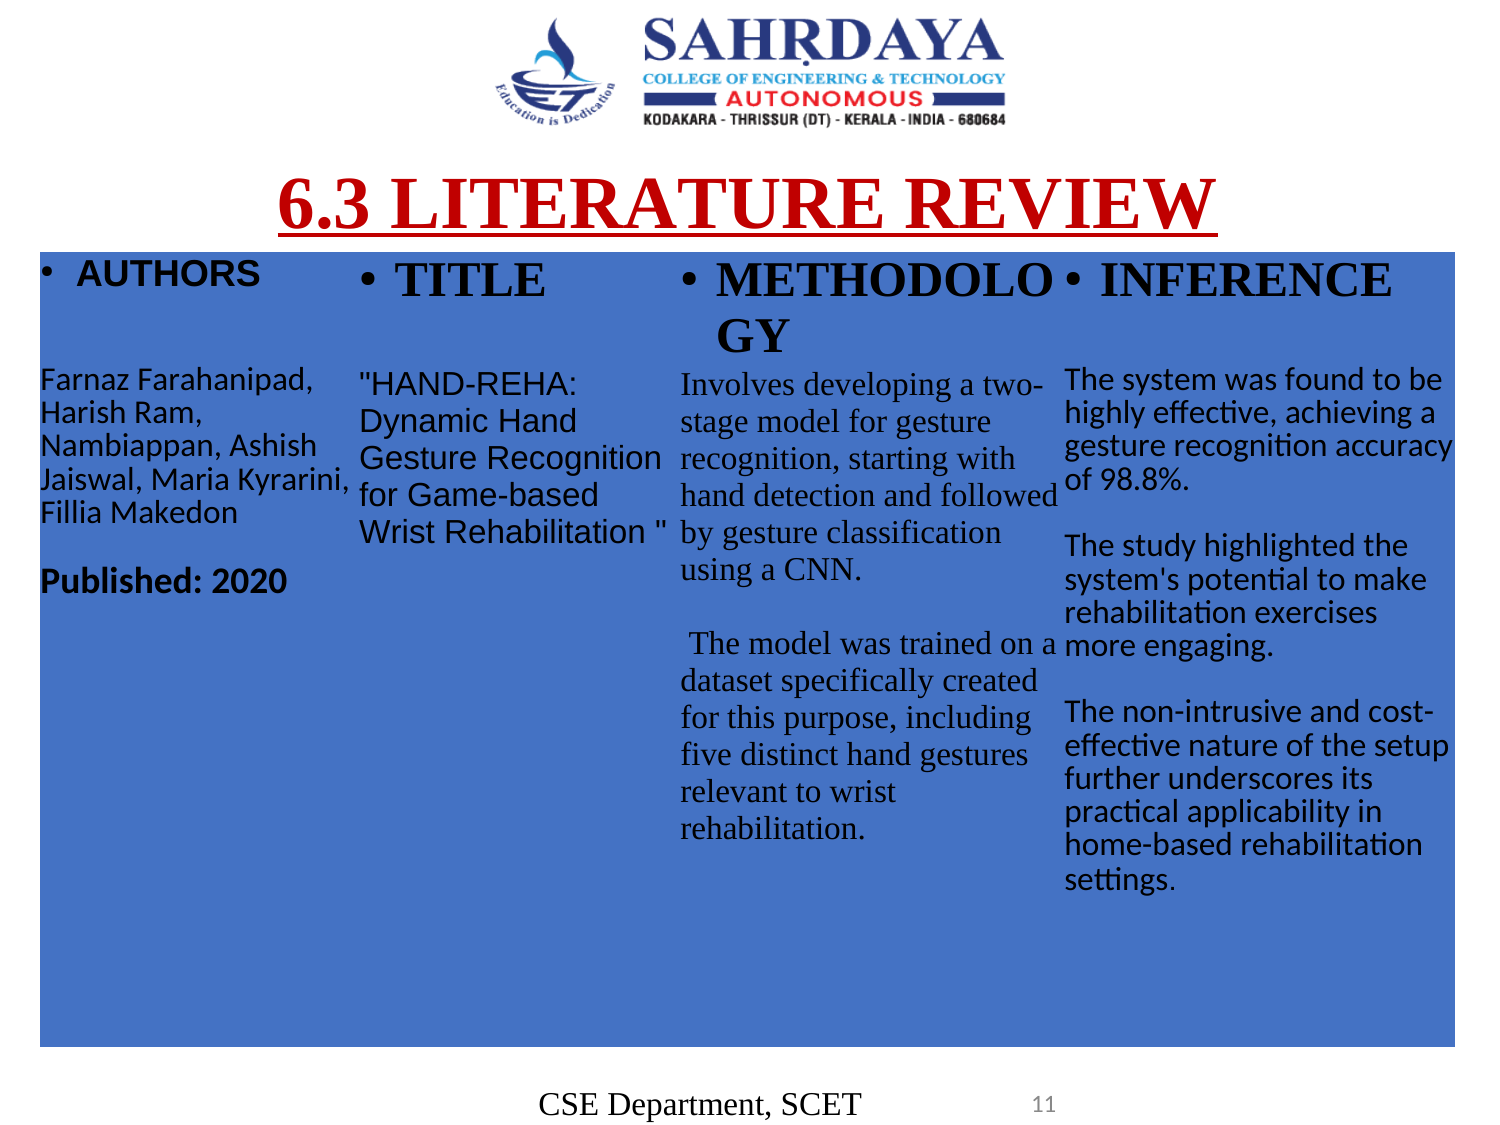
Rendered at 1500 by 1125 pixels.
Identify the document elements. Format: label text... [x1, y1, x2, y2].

table_header METHODOLOGY [680, 252, 1064, 365]
text_box 11 [1016, 1079, 1467, 1125]
picture [460, 0, 1038, 145]
text_box CSE Department, SCET​ [523, 1074, 974, 1125]
table_cell Farnaz Farahanipad, Harish Ram, Nambiappan, Ashish Jaiswal, Maria Kyrarini, Fillia Makedon Published: 2020 [40, 365, 359, 1047]
table_header TITLE [359, 252, 680, 365]
table_cell "HAND-REHA: Dynamic Hand Gesture Recognition for Game-based Wrist Rehabilitation " [359, 365, 680, 1047]
text_box 6.3 LITERATURE REVIEW​ [262, 145, 1357, 252]
table_header INFERENCE [1064, 252, 1455, 365]
table_header AUTHORS [40, 252, 359, 365]
table_cell Involves developing a two-stage model for gesture recognition, starting with hand detection and followed by gesture classification using a CNN. The model was trained on a dataset specifically created for this purpose, including five distinct hand gestures relevant to wrist rehabilitation. [680, 365, 1064, 1047]
table_cell The system was found to be highly effective, achieving a gesture recognition accuracy of 98.8%. The study highlighted the system's potential to make rehabilitation exercises more engaging. The non-intrusive and cost-effective nature of the setup further underscores its practical applicability in home-based rehabilitation settings. [1064, 365, 1455, 1047]
